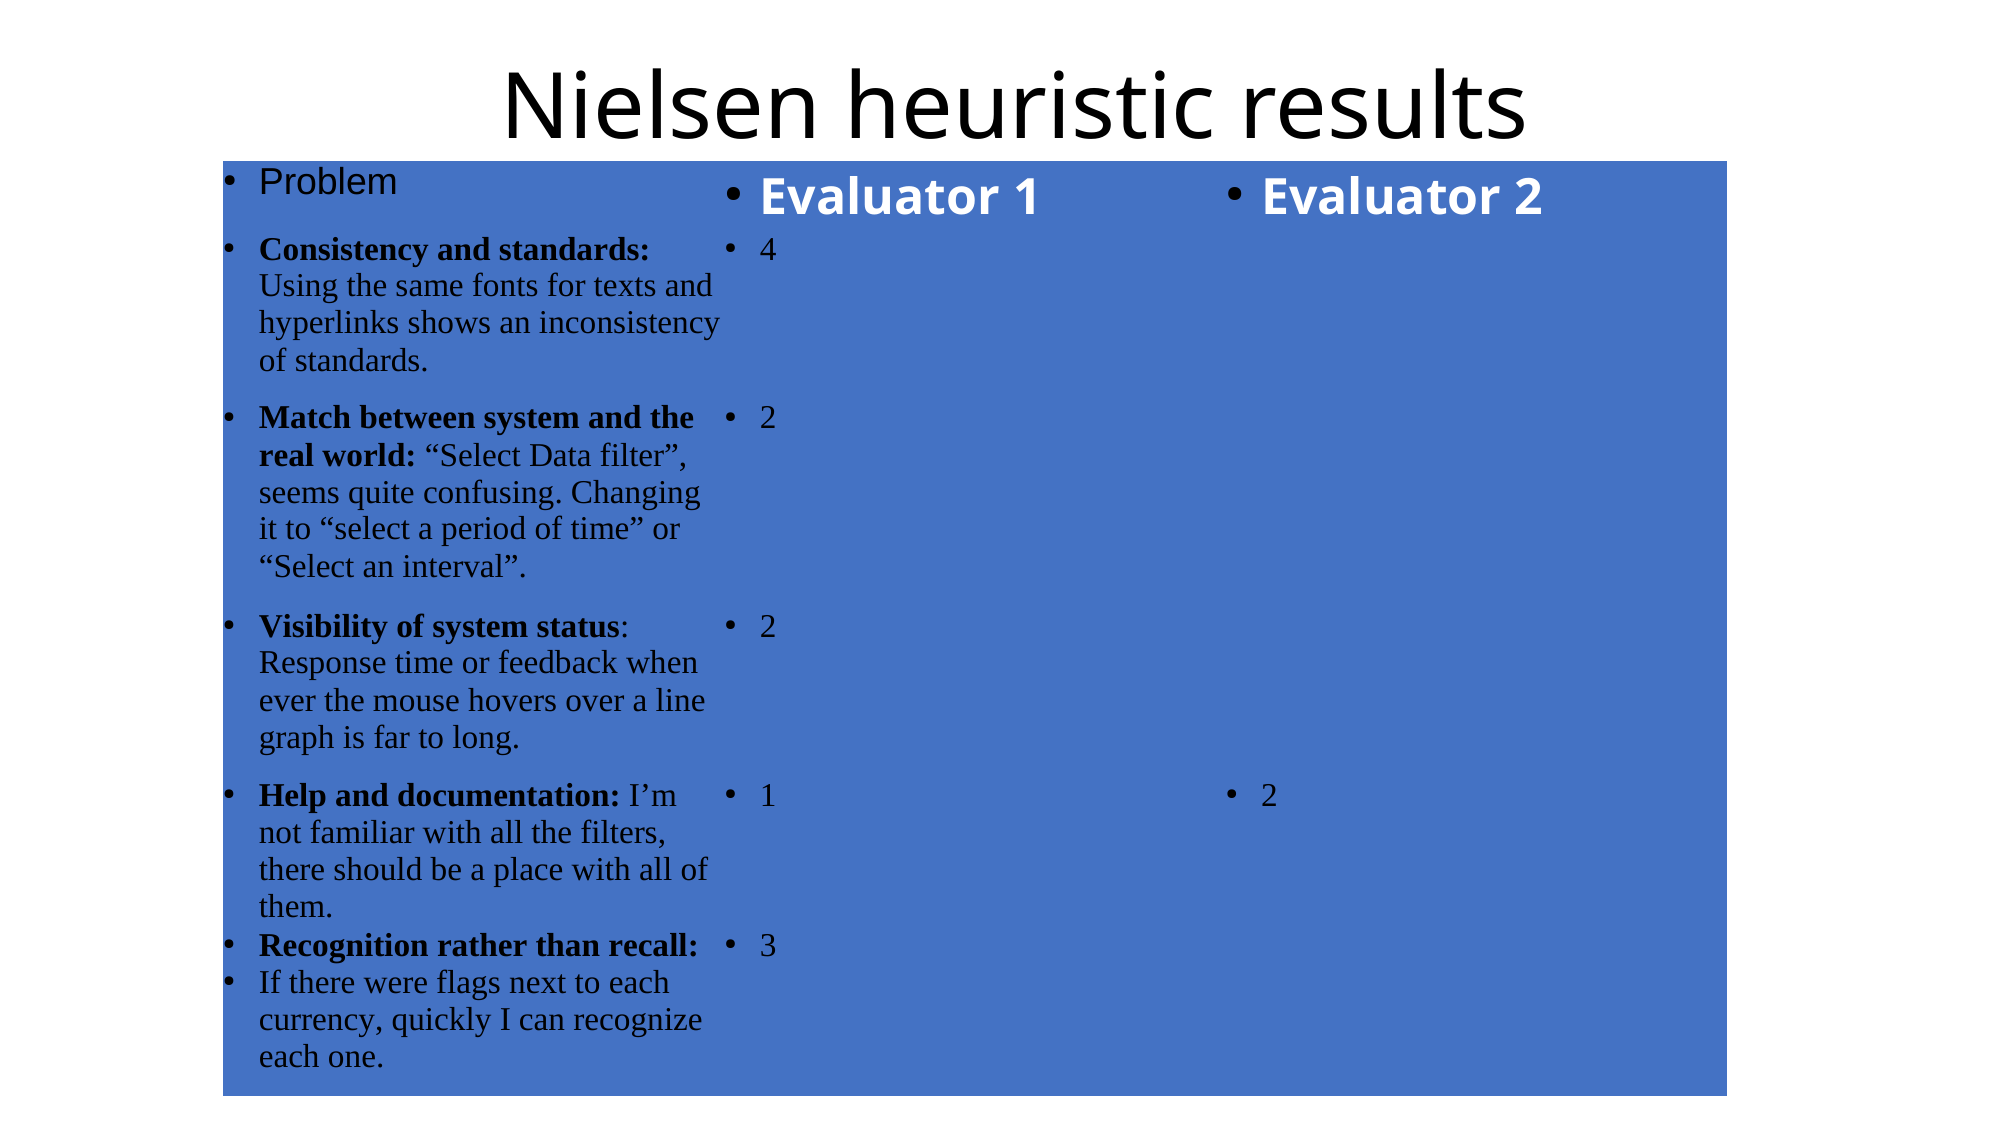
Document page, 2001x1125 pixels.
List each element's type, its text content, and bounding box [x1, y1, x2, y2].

table_cell [1226, 607, 1727, 776]
table_cell Recognition rather than recall: If there were flags next to each currency, quickly I can recognize each one. [223, 927, 725, 1096]
table_header Evaluator 1 [725, 161, 1226, 230]
table_cell 1 [725, 776, 1226, 927]
table_header Problem [223, 161, 725, 230]
table_cell Match between system and the real world: “Select Data filter”, seems quite confusing. Changing it to “select a period of time” or “Select an interval”. [223, 399, 725, 607]
table_cell [1226, 230, 1727, 399]
table_header Evaluator 2 [1226, 161, 1727, 230]
table_cell 3 [725, 927, 1226, 1096]
table_cell 2 [725, 607, 1226, 776]
table_cell [1226, 927, 1727, 1096]
table_cell Consistency and standards: Using the same fonts for texts and hyperlinks shows an inconsistency of standards. [223, 230, 725, 399]
table_cell 2 [725, 399, 1226, 607]
title Nielsen heuristic results [152, 0, 1878, 218]
table_cell 2 [1226, 776, 1727, 927]
table_cell 4 [725, 230, 1226, 399]
table_cell [1226, 399, 1727, 607]
table_cell Help and documentation: I’m not familiar with all the filters, there should be a place with all of them. [223, 776, 725, 927]
table_cell Visibility of system status: Response time or feedback when ever the mouse hovers over a line graph is far to long. [223, 607, 725, 776]
